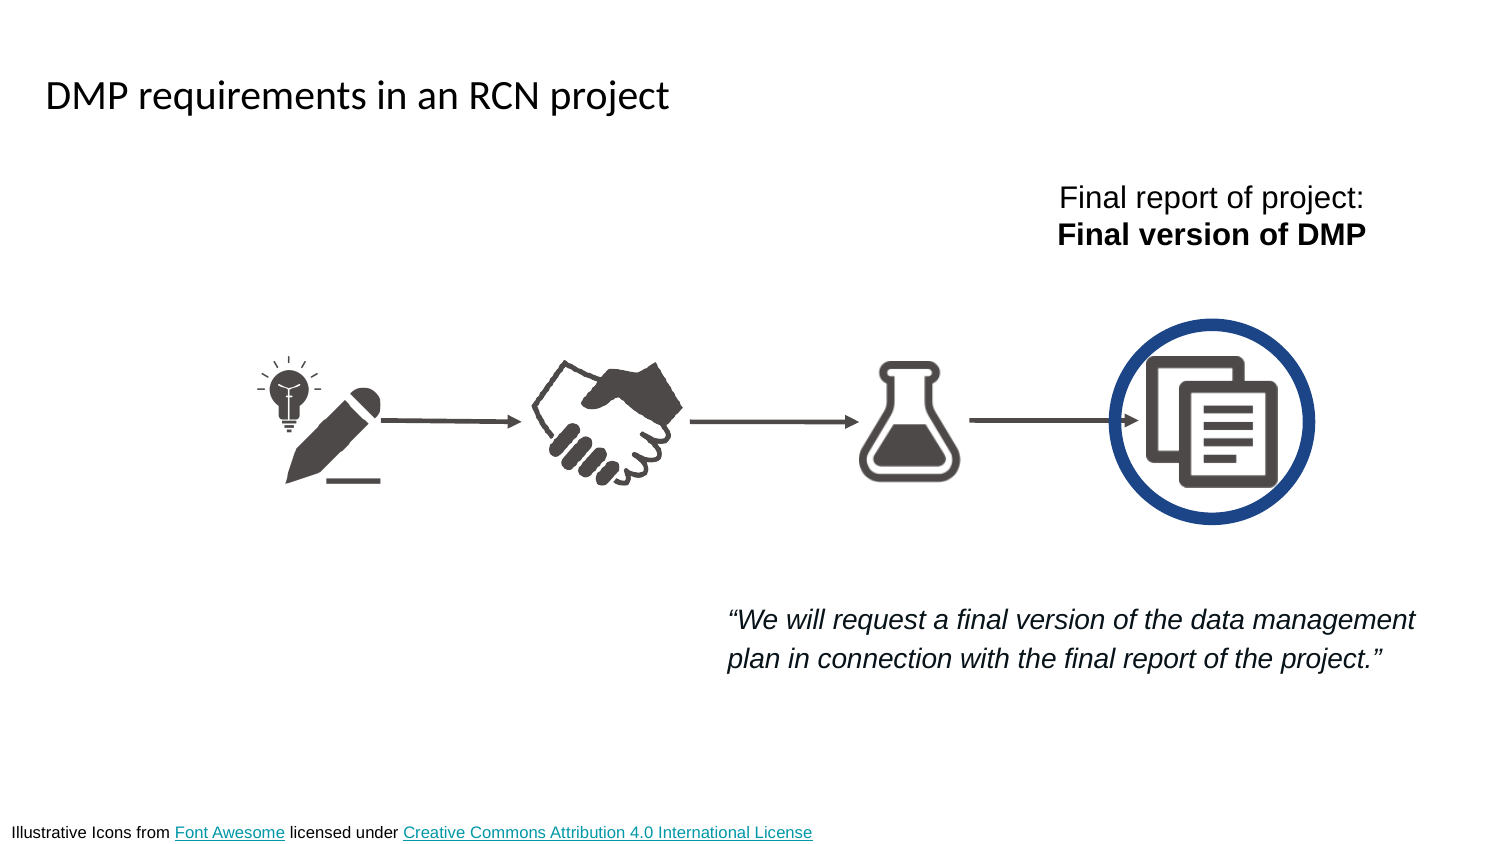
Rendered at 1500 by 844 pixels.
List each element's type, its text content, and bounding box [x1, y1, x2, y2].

text_box Final report of project: Final version of DMP [931, 161, 1493, 267]
picture [859, 361, 961, 483]
picture [521, 340, 690, 504]
text_box Illustrative Icons from Font Awesome licensed under Creative Commons Attribution 4.0 International License [0, 783, 1240, 844]
text_box “We will request a final version of the data management plan in connection with the final report of the project.” [712, 581, 1482, 689]
picture [257, 356, 381, 484]
picture [1146, 356, 1278, 488]
text_box DMP requirements in an RCN project [30, 45, 1312, 134]
